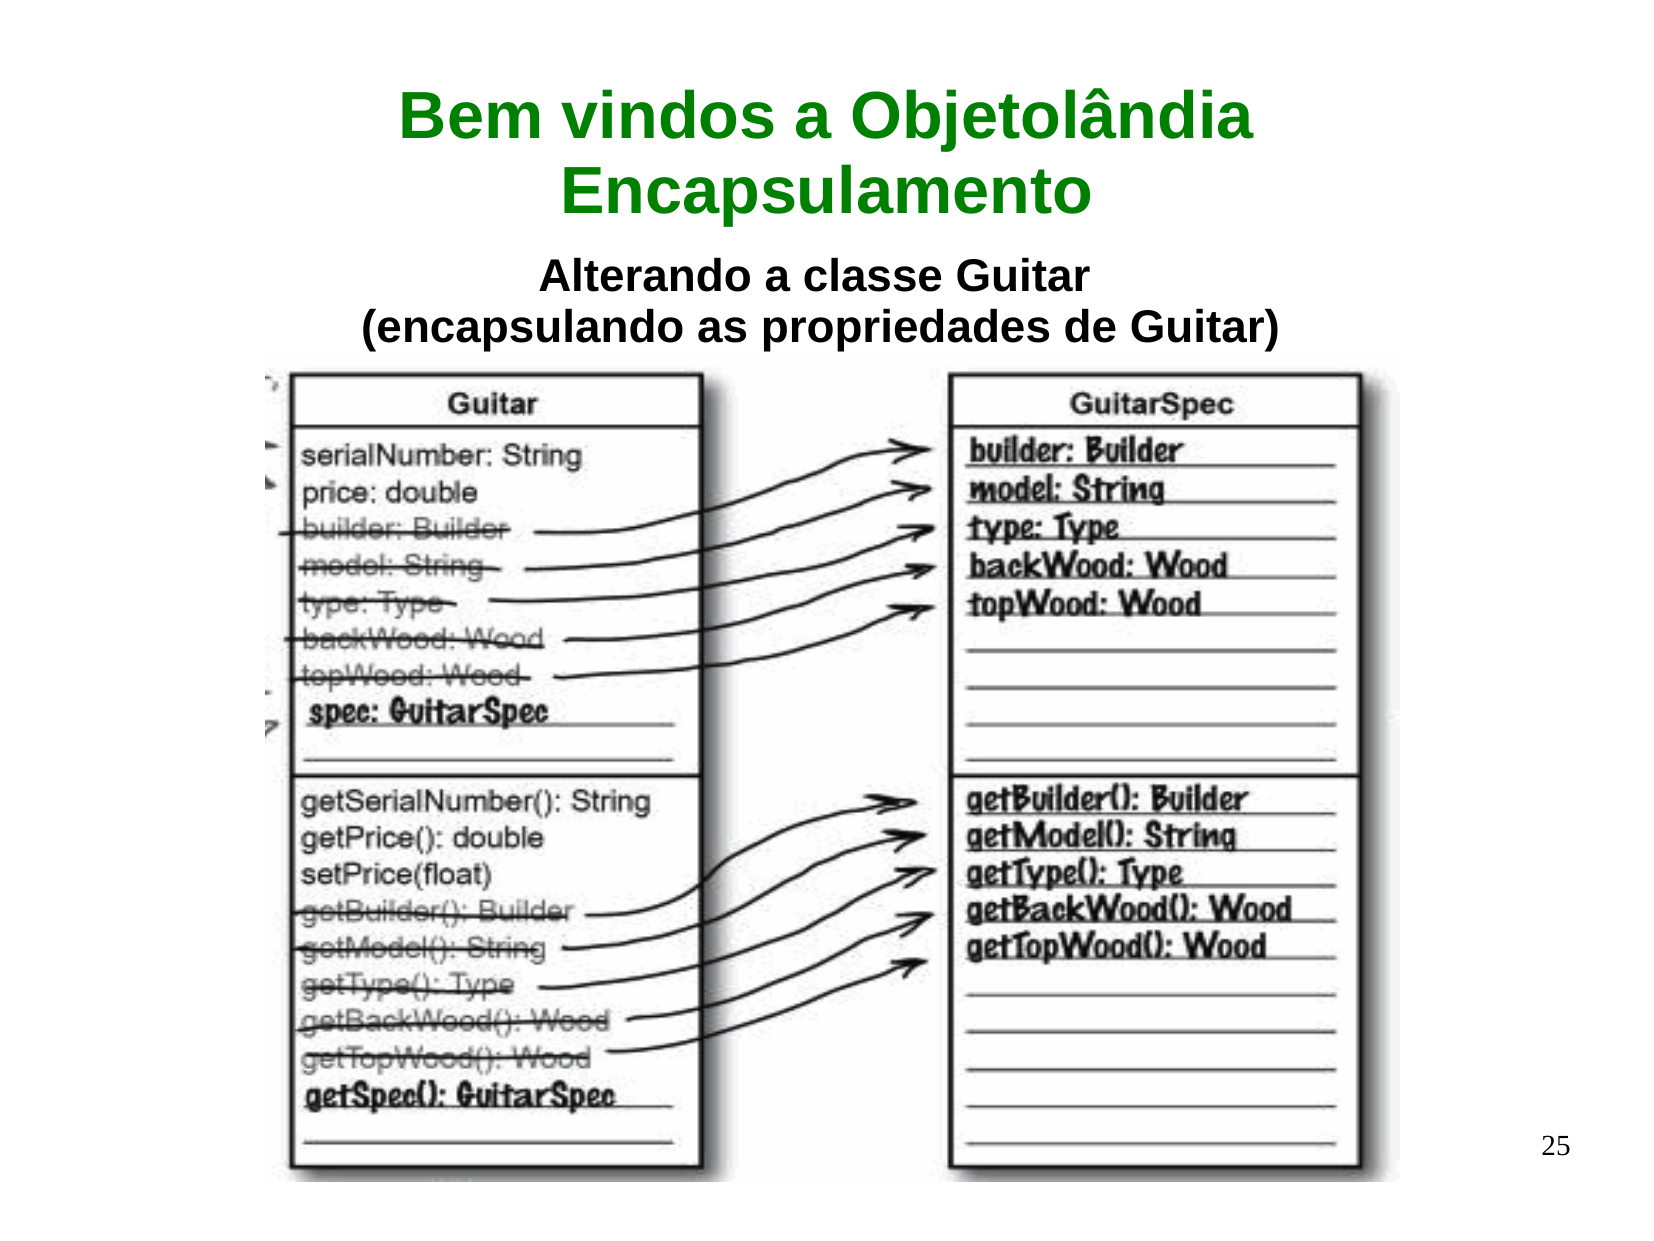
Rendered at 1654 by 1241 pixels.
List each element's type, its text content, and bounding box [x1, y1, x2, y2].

title Bem vindos a Objetolândia Encapsulamento [82, 49, 1571, 257]
picture [265, 354, 1400, 1182]
title Alterando a classe Guitar (encapsulando as propriedades de Guitar) [76, 242, 1565, 361]
